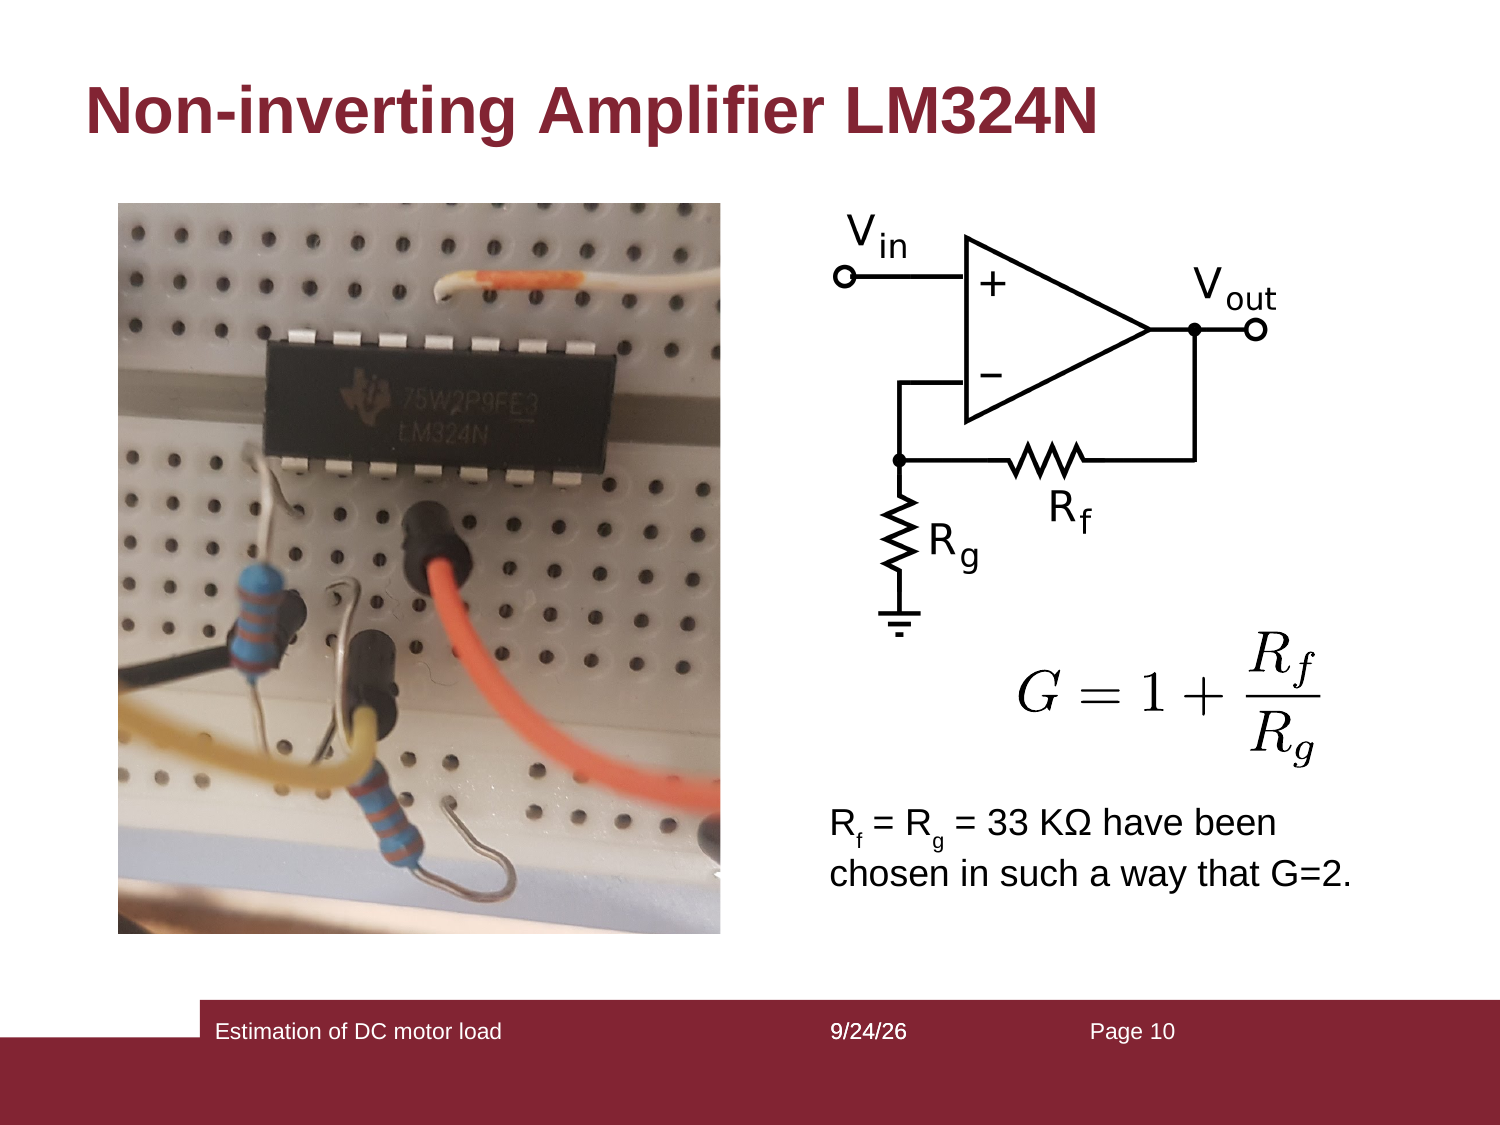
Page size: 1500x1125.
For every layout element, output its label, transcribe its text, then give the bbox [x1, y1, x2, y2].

title Non-inverting Amplifier LM324N [70, 59, 1453, 163]
picture [797, 181, 1312, 690]
text_box Estimation of DC motor load [199, 1008, 675, 1084]
picture [118, 203, 721, 934]
text_box 2/27/18 [712, 1008, 1026, 1084]
text_box [1015, 631, 1321, 768]
text_box Rf = Rg = 33 KΩ have been chosen in such a way that G=2. [814, 794, 1374, 945]
text_box Page 10 [1074, 1008, 1388, 1084]
